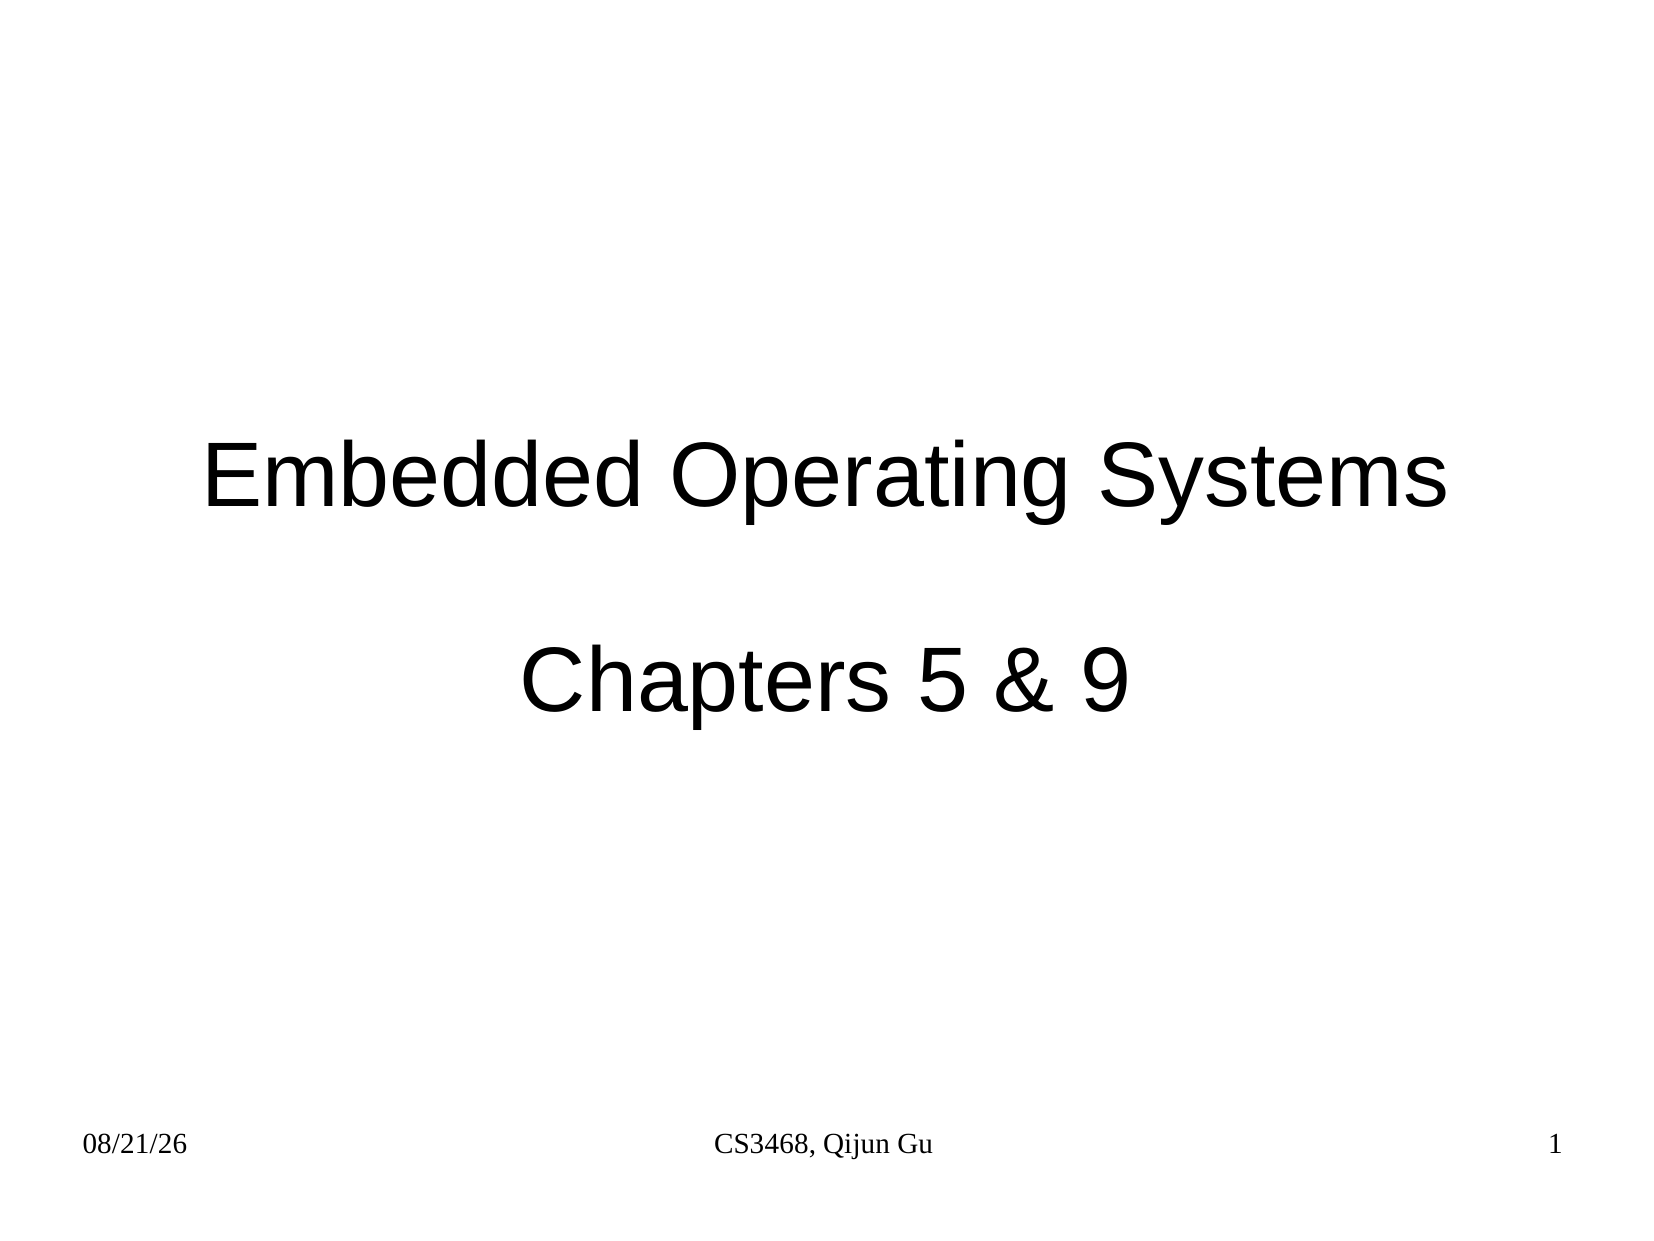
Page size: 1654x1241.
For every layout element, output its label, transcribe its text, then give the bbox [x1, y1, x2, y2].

text_box Embedded Operating Systems Chapters 5 & 9 [82, 56, 1570, 1101]
